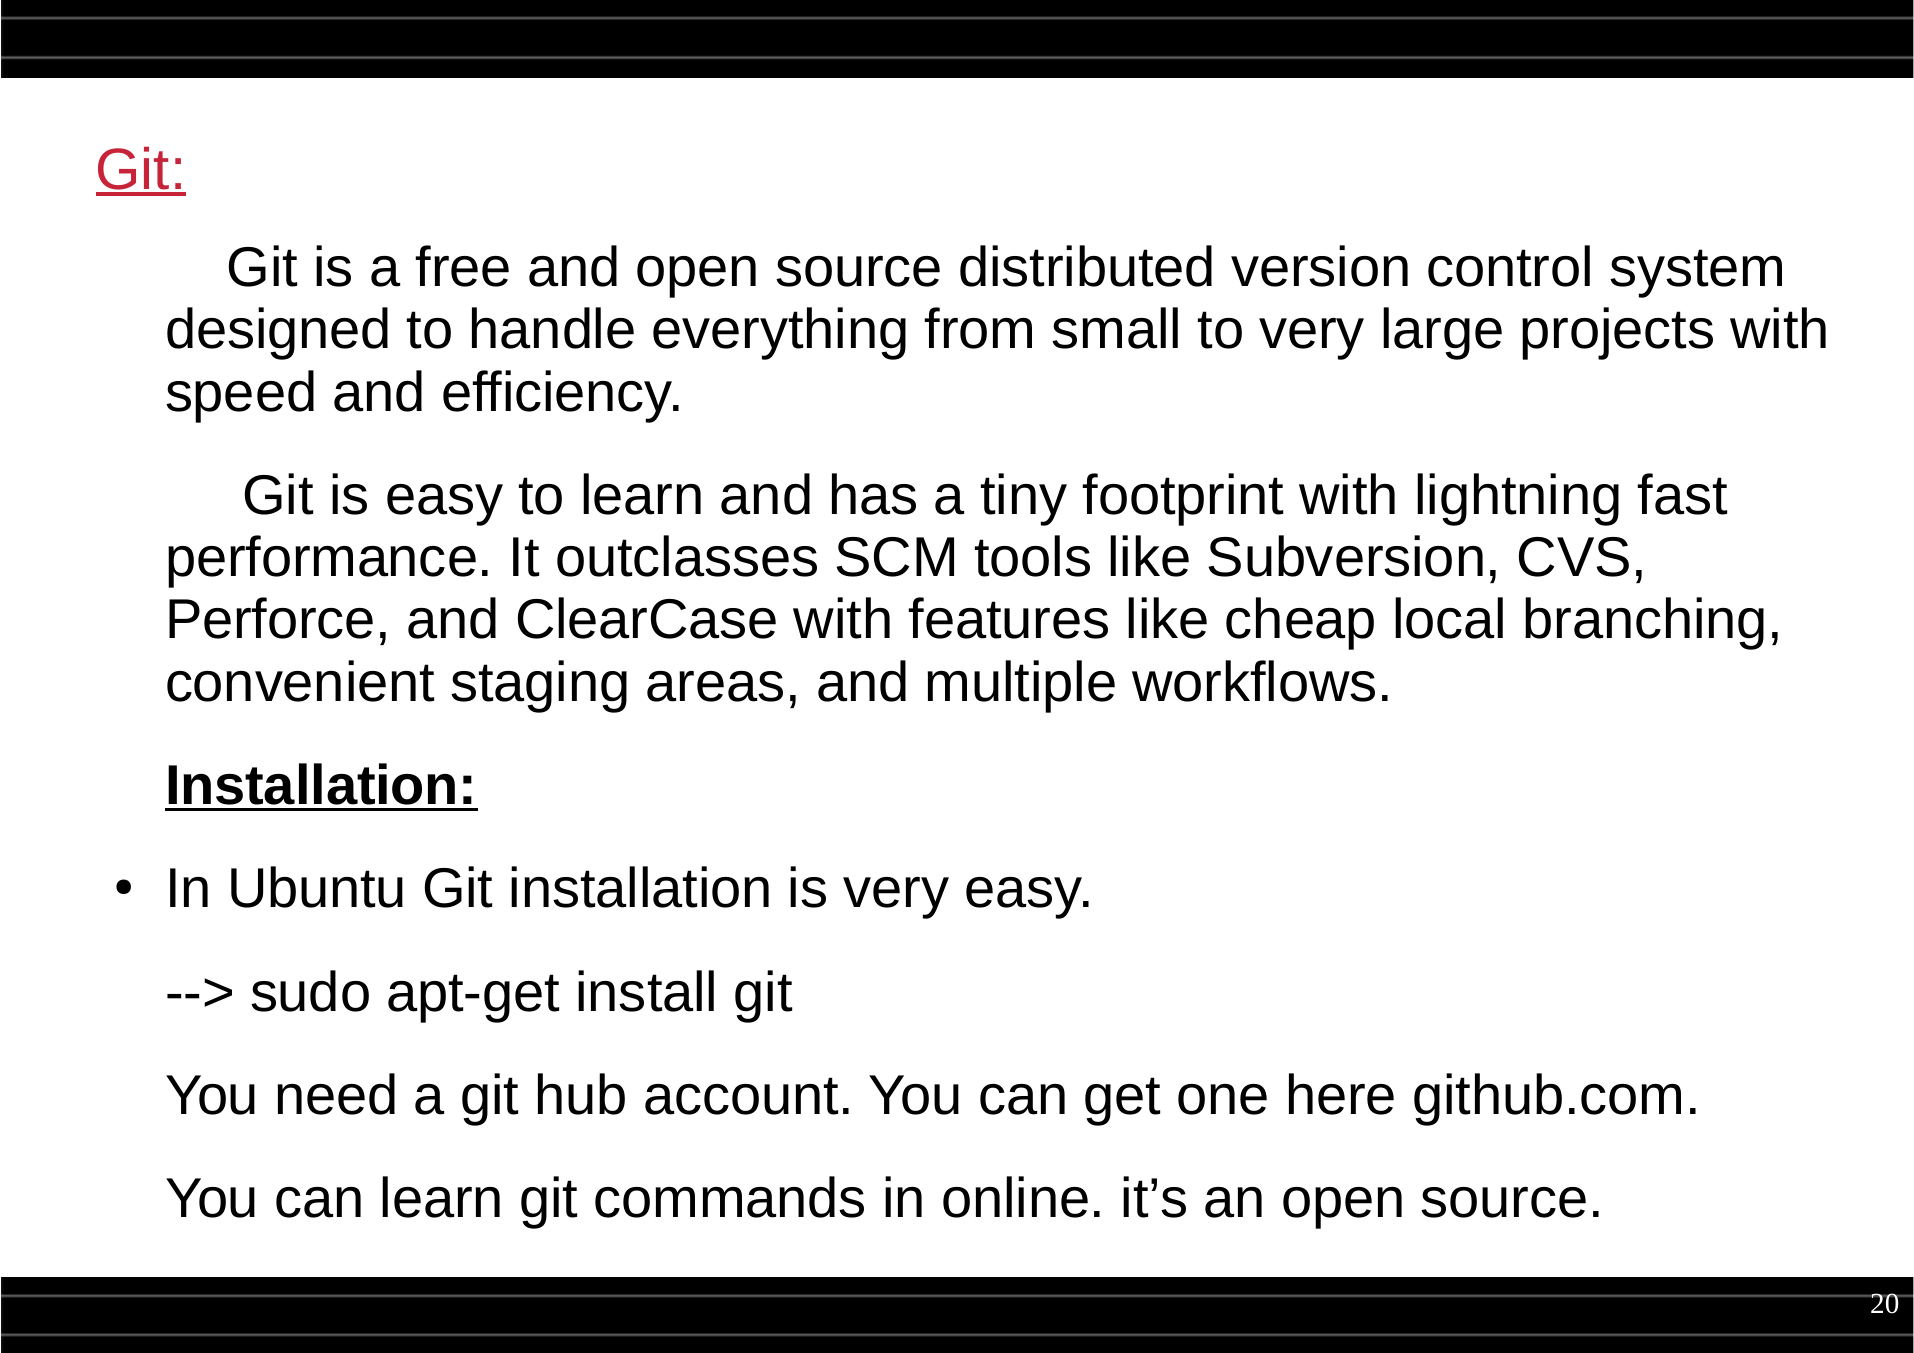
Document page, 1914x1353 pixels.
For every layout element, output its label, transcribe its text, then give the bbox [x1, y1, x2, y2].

picture [1, 1277, 1914, 1353]
list Git is a free and open source distributed version control system designed to handle everything from small to very large projects with speed and efficiency. Git is easy to learn and has a tiny footprint with lightning fast performance. It outclasses SCM tools like Subversion, CVS, Perforce, and ClearCase with features like cheap local branching, convenient staging areas, and multiple workflows. Installation: In Ubuntu Git installation is very easy. --> sudo apt-get install git You need a git hub account. You can get one here github.com. You can learn git commands in online. it’s an open source. [96, 236, 1855, 1241]
title Git: [95, 118, 426, 220]
picture [1, 0, 1914, 78]
